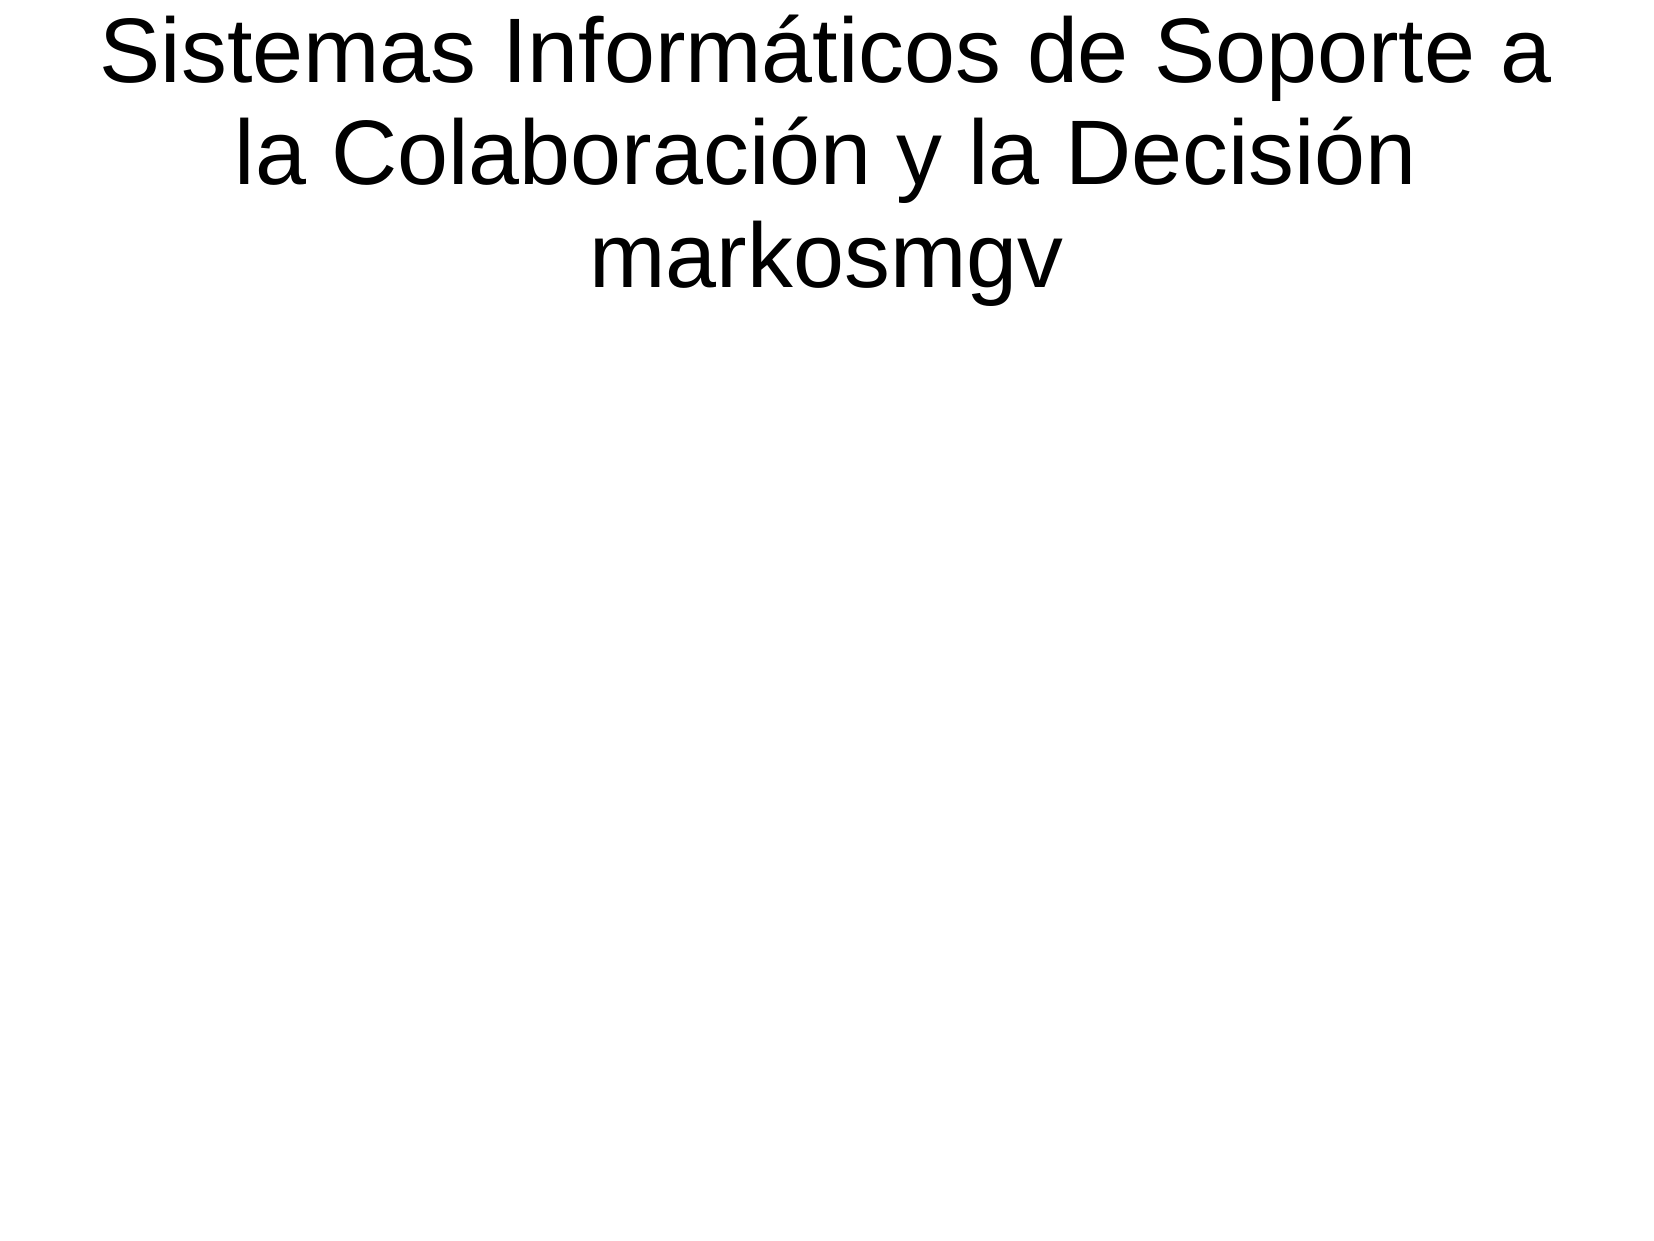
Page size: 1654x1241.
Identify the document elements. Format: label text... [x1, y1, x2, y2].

title Sistemas Informáticos de Soporte a la Colaboración y la Decisión markosmgv [82, 0, 1571, 307]
